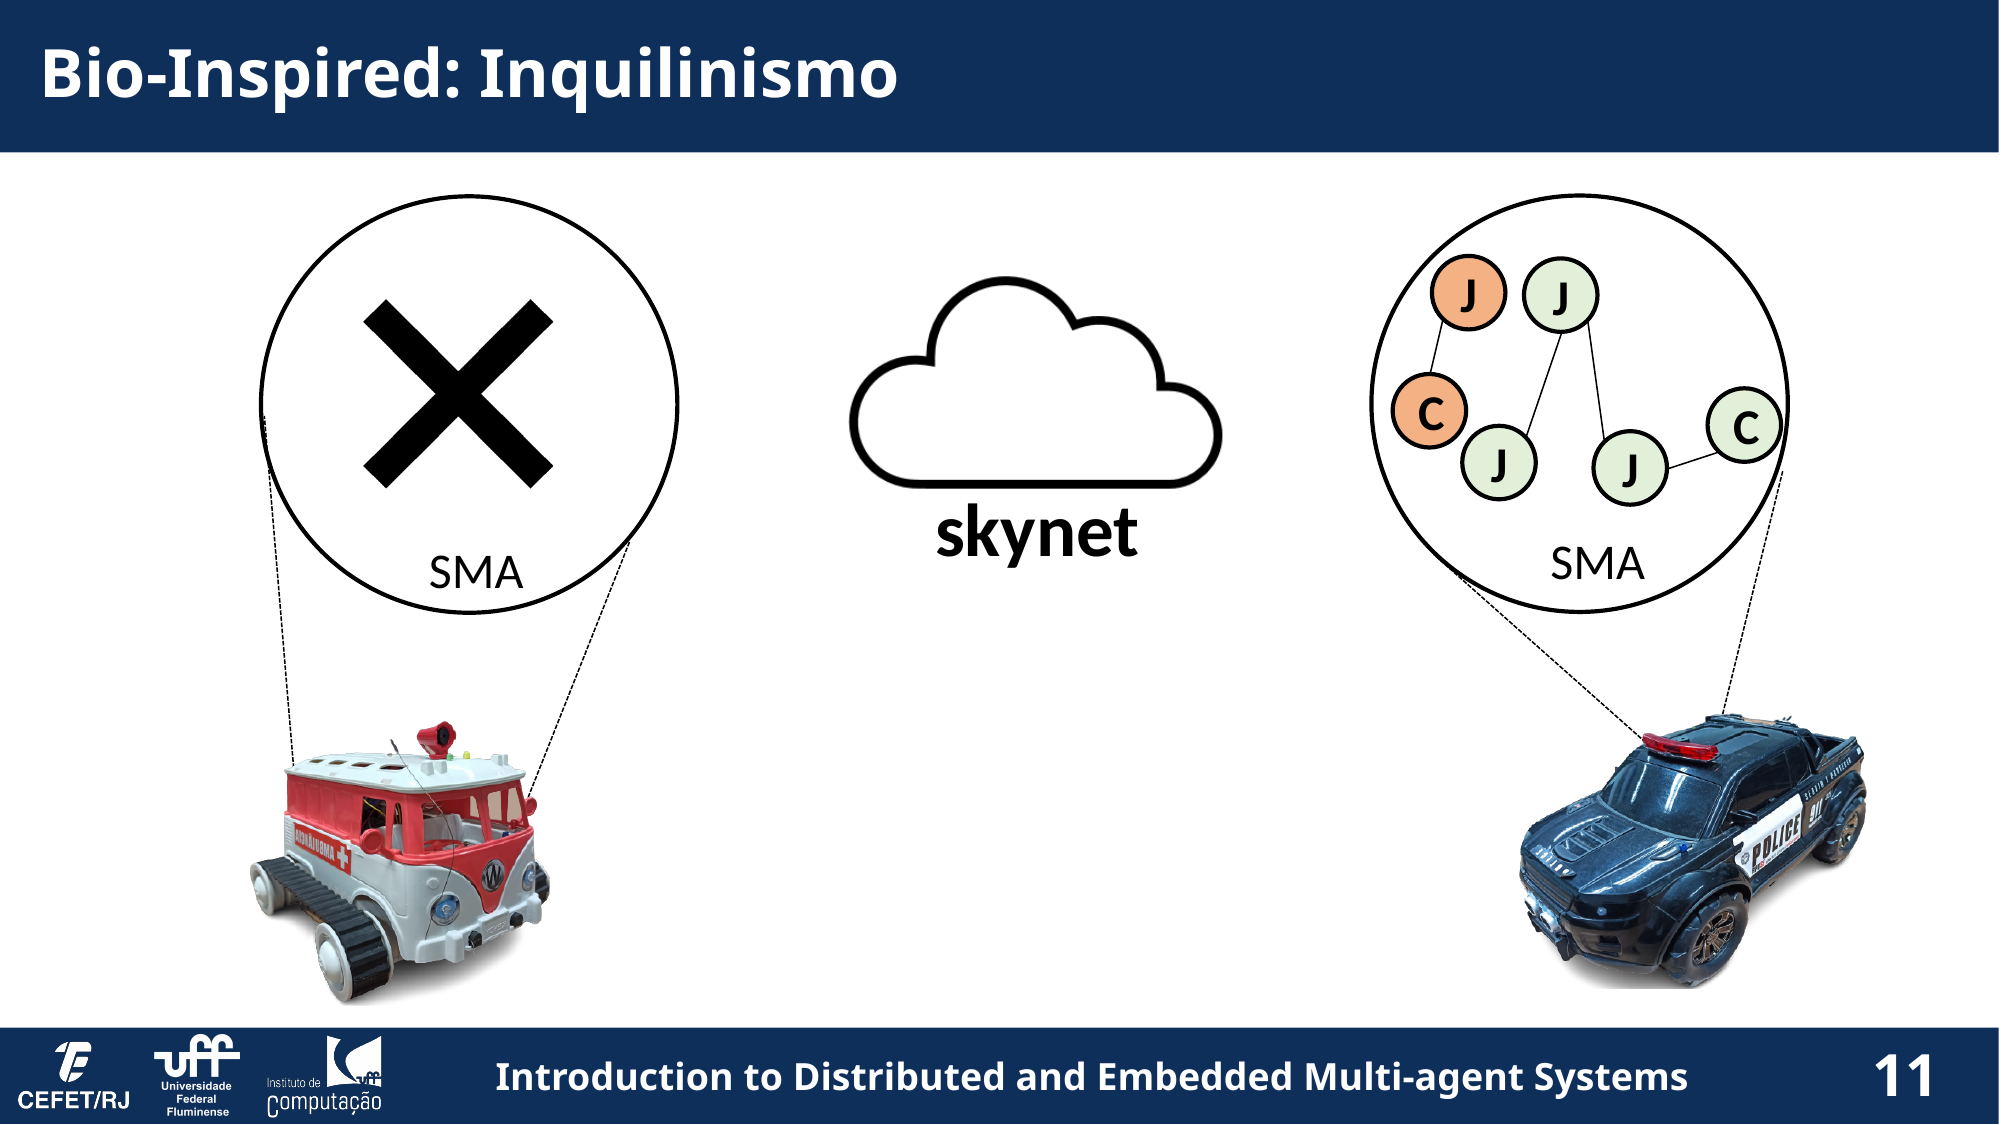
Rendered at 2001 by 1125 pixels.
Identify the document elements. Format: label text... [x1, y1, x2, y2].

picture [245, 719, 555, 1006]
picture [153, 1033, 241, 1121]
text_box Bio-Inspired: Inquilinismo [25, 23, 1999, 119]
text_box [1371, 195, 1788, 612]
text_box SMA [1535, 522, 1660, 598]
text_box [420, 607, 518, 613]
text_box [260, 196, 678, 606]
text_box C [1707, 388, 1782, 462]
text_box SMA [414, 531, 539, 607]
picture [824, 170, 1249, 595]
picture [265, 1033, 383, 1118]
text_box J [1523, 258, 1598, 332]
text_box J [1593, 431, 1668, 505]
text_box C [1392, 374, 1467, 448]
text_box J [1431, 255, 1506, 330]
picture [329, 265, 587, 522]
picture [18, 1021, 129, 1125]
text_box J [1462, 425, 1536, 500]
picture [1513, 711, 1872, 989]
